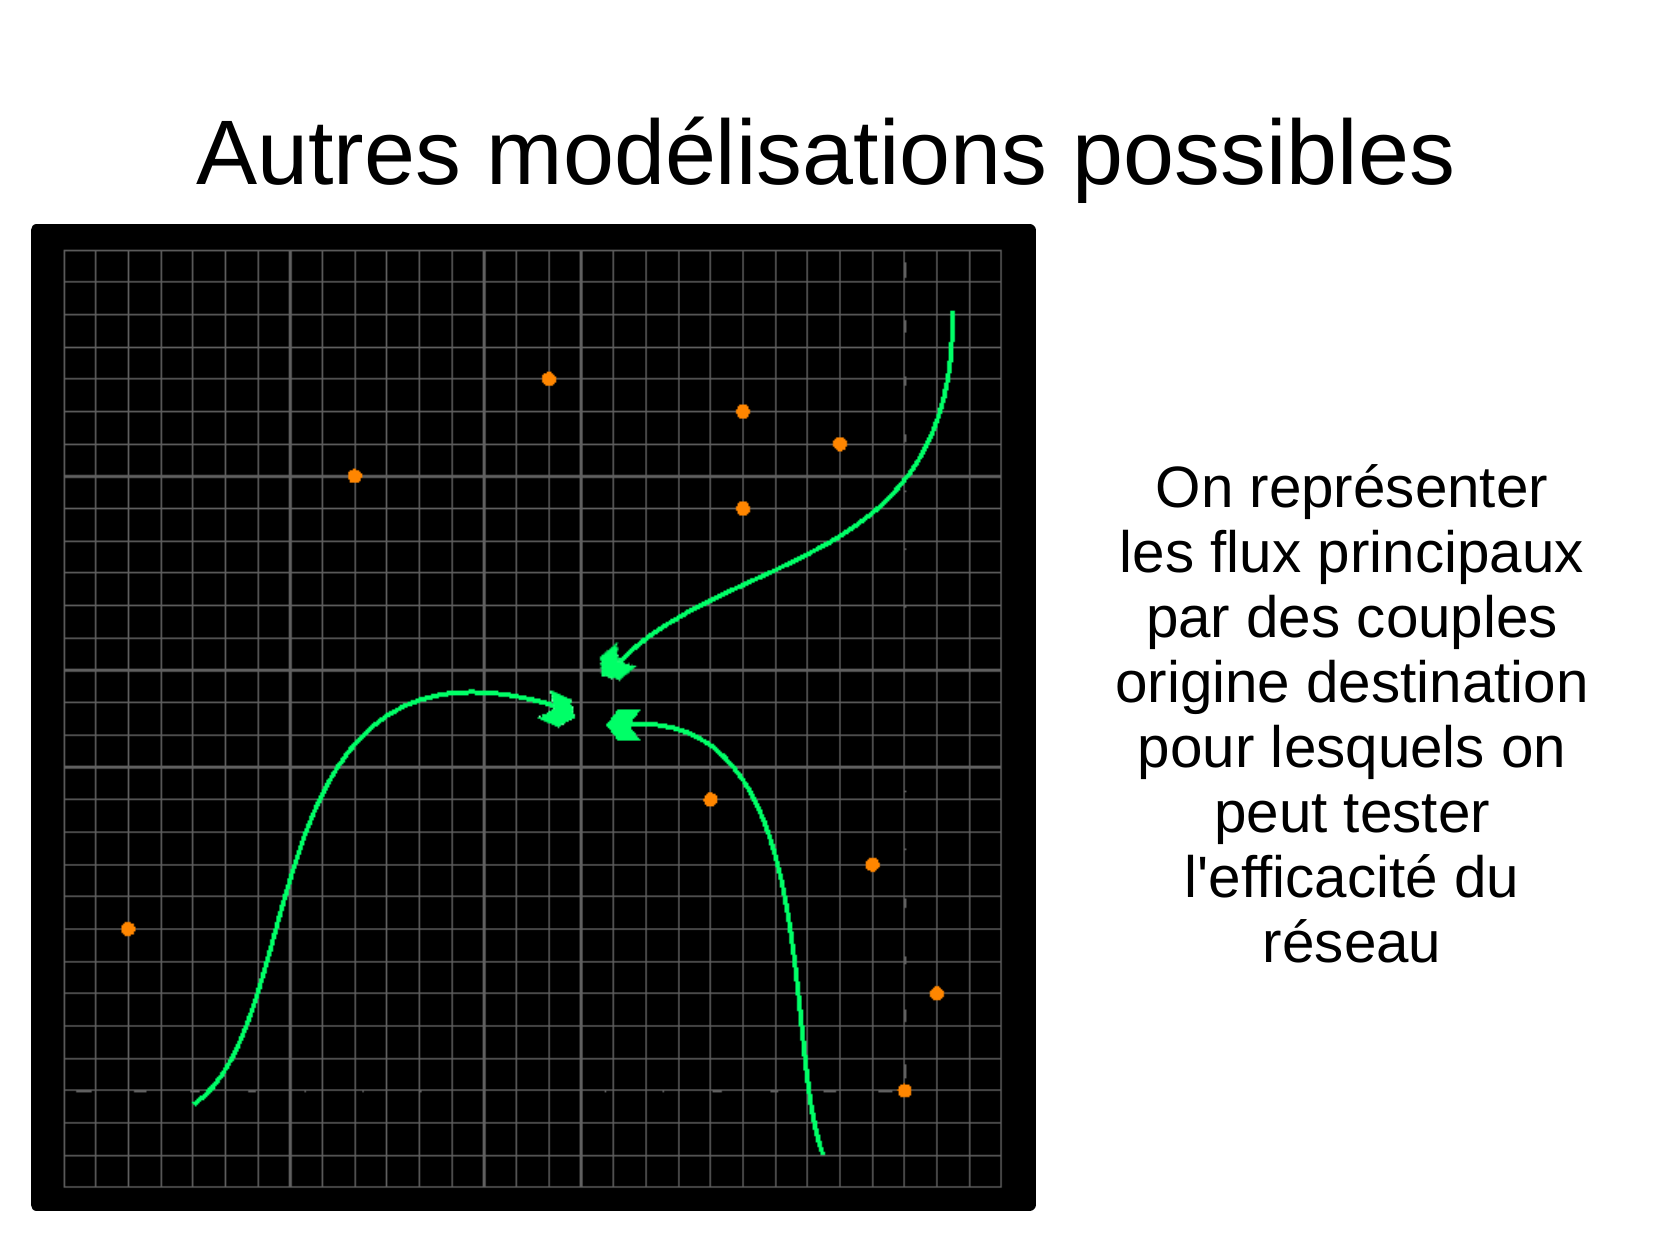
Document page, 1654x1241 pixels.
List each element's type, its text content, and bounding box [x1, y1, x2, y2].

title Autres modélisations possibles [82, 49, 1571, 257]
picture [42, 236, 1024, 1199]
text_box On représenter les flux principaux par des couples origine destination pour lesquels on peut tester l'efficacité du réseau [1098, 224, 1607, 1205]
